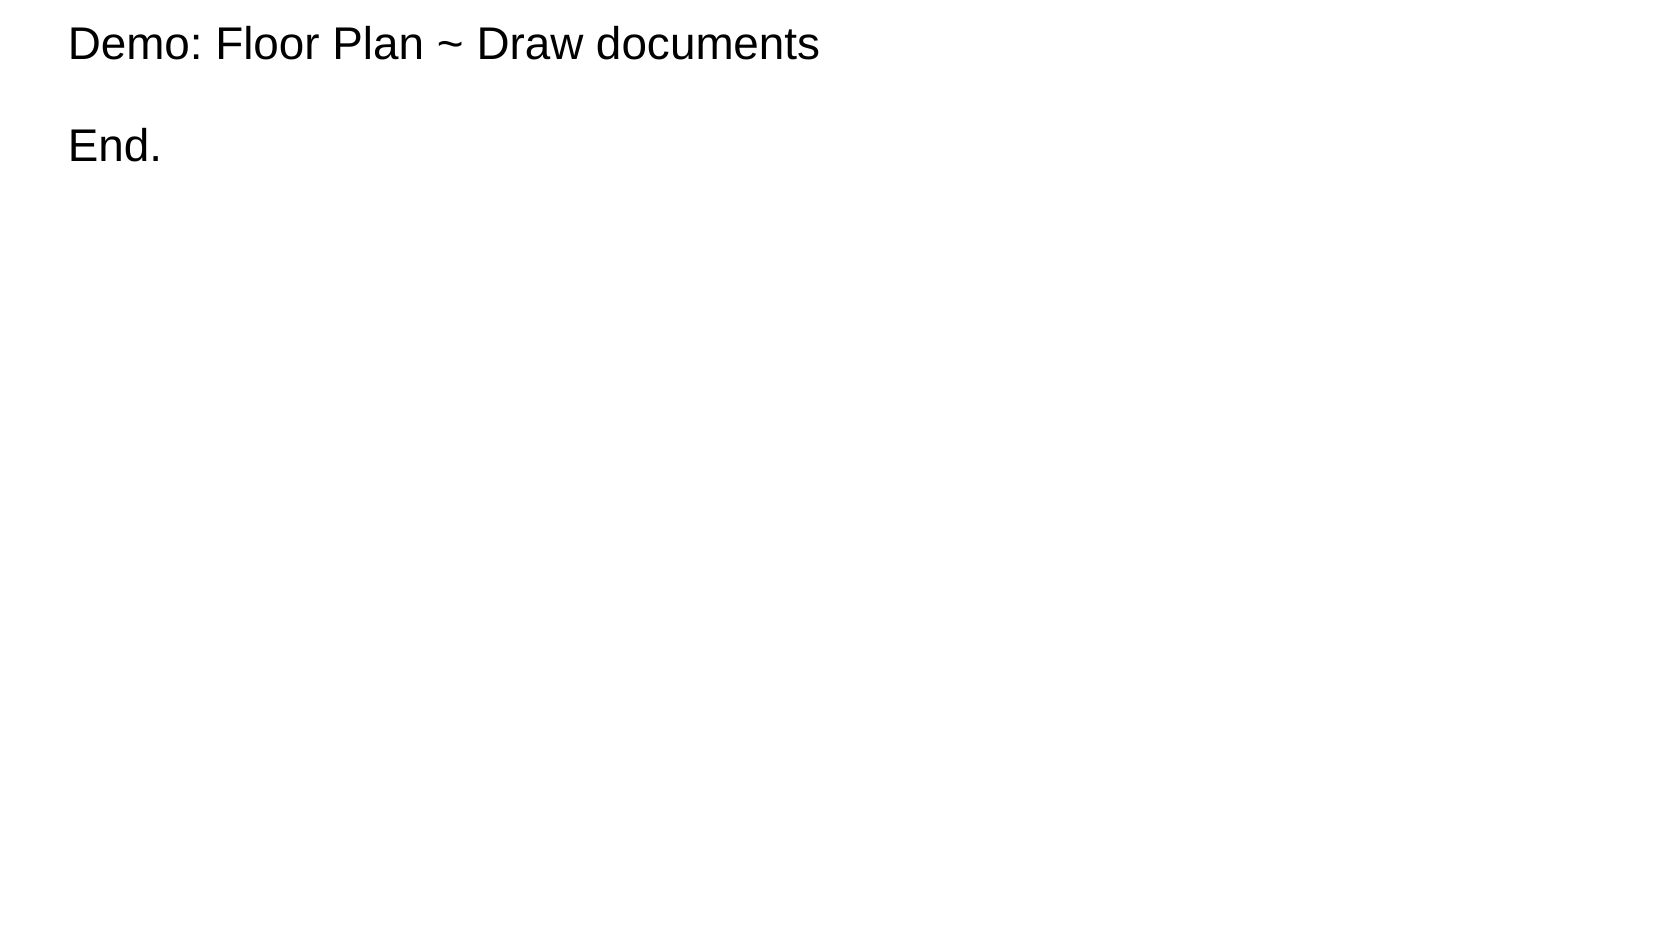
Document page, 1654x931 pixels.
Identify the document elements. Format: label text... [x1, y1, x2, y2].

subtitle Demo: Floor Plan ~ Draw documents End. [67, 17, 1557, 223]
